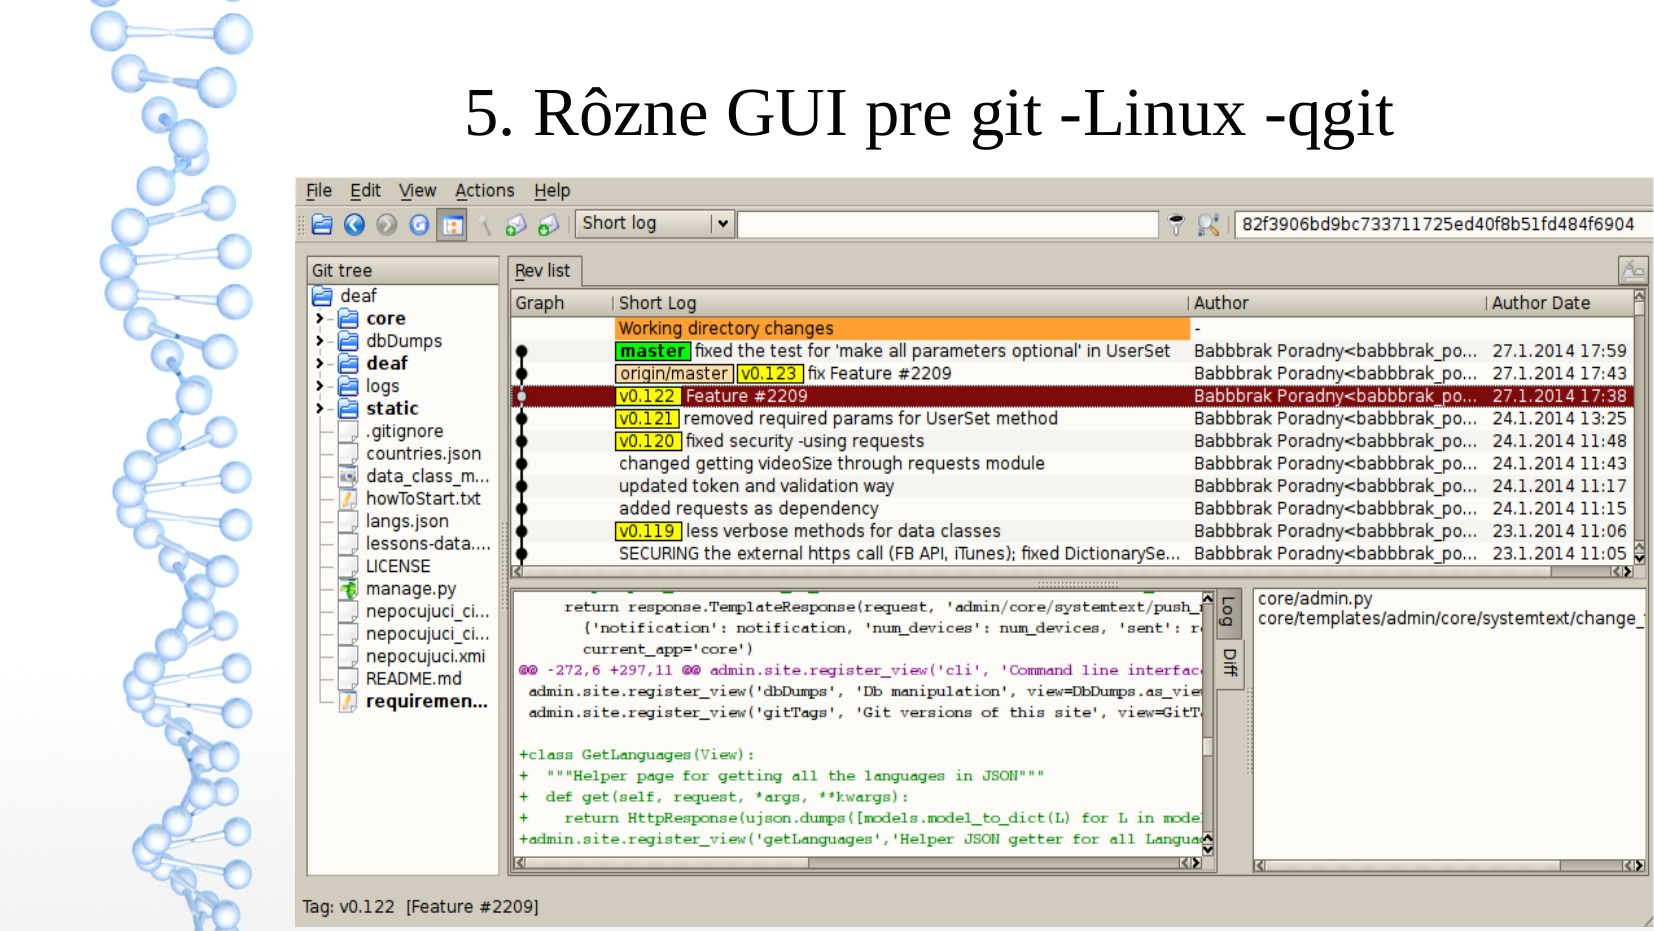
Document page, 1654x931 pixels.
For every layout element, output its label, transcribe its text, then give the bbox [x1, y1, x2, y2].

picture [0, 0, 1654, 931]
title 5. Rôzne GUI pre git -Linux -qgit [265, 35, 1595, 189]
